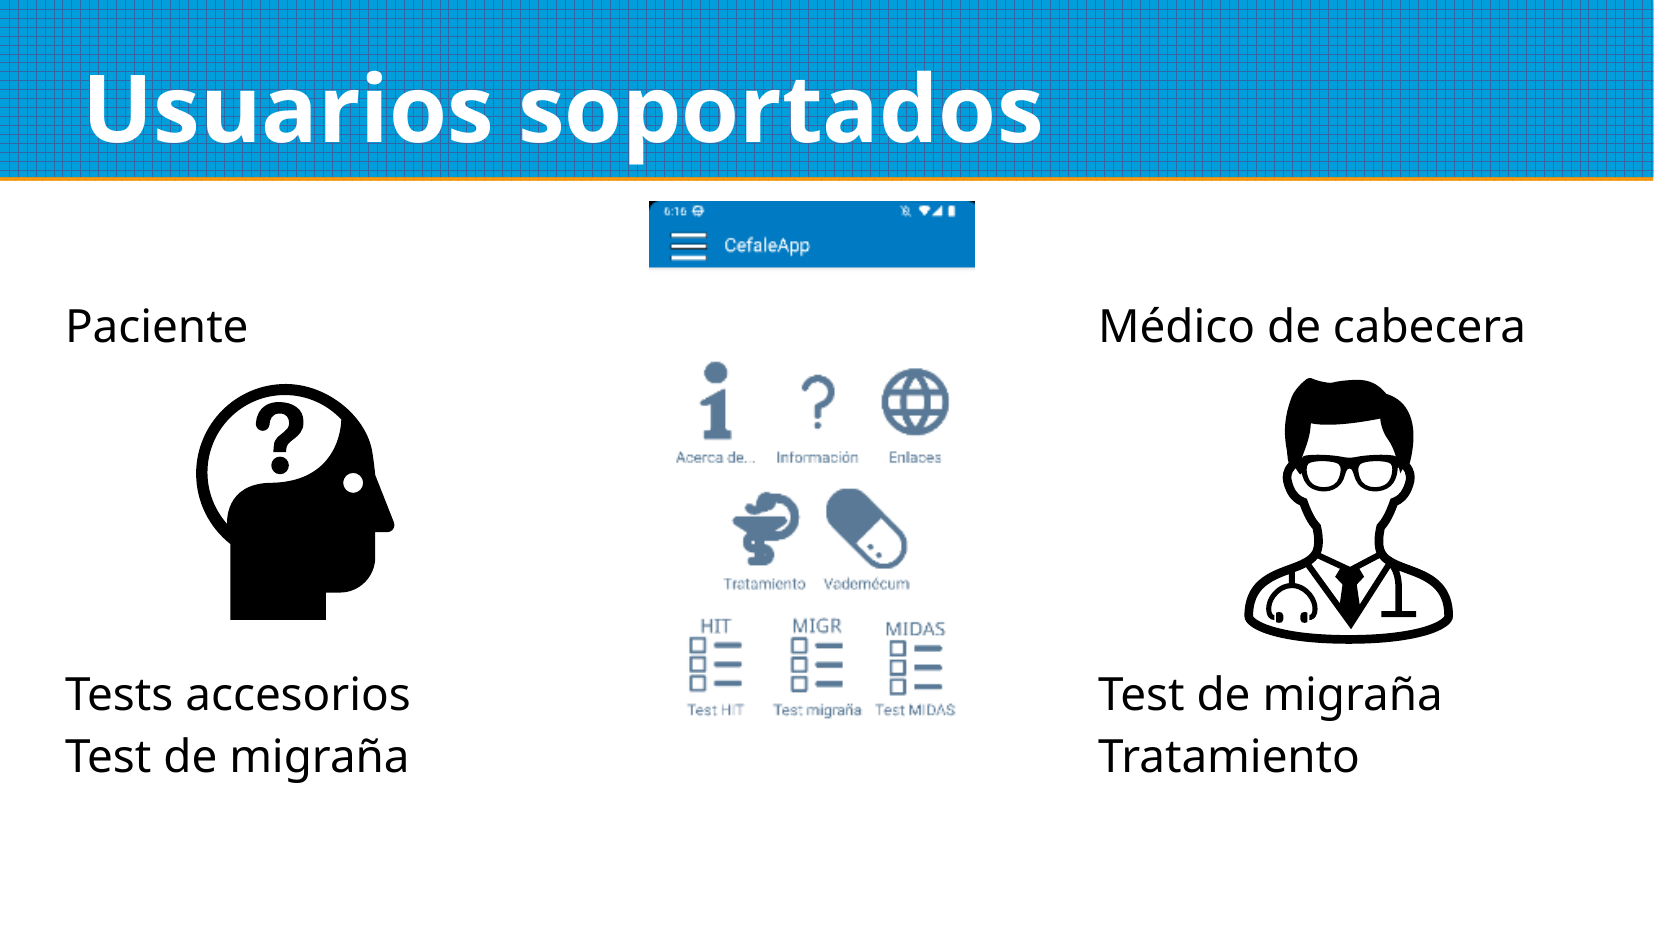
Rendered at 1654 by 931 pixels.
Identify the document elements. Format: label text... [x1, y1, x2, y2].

text_box Paciente [59, 265, 502, 384]
text_box Médico de cabecera [1092, 265, 1536, 384]
picture [649, 201, 975, 857]
title Usuarios soportados [82, 14, 1571, 171]
text_box Tests accesorios Test de migraña [59, 590, 591, 857]
picture [177, 383, 414, 621]
text_box Test de migraña Tratamiento [1092, 590, 1624, 857]
picture [1215, 378, 1482, 644]
